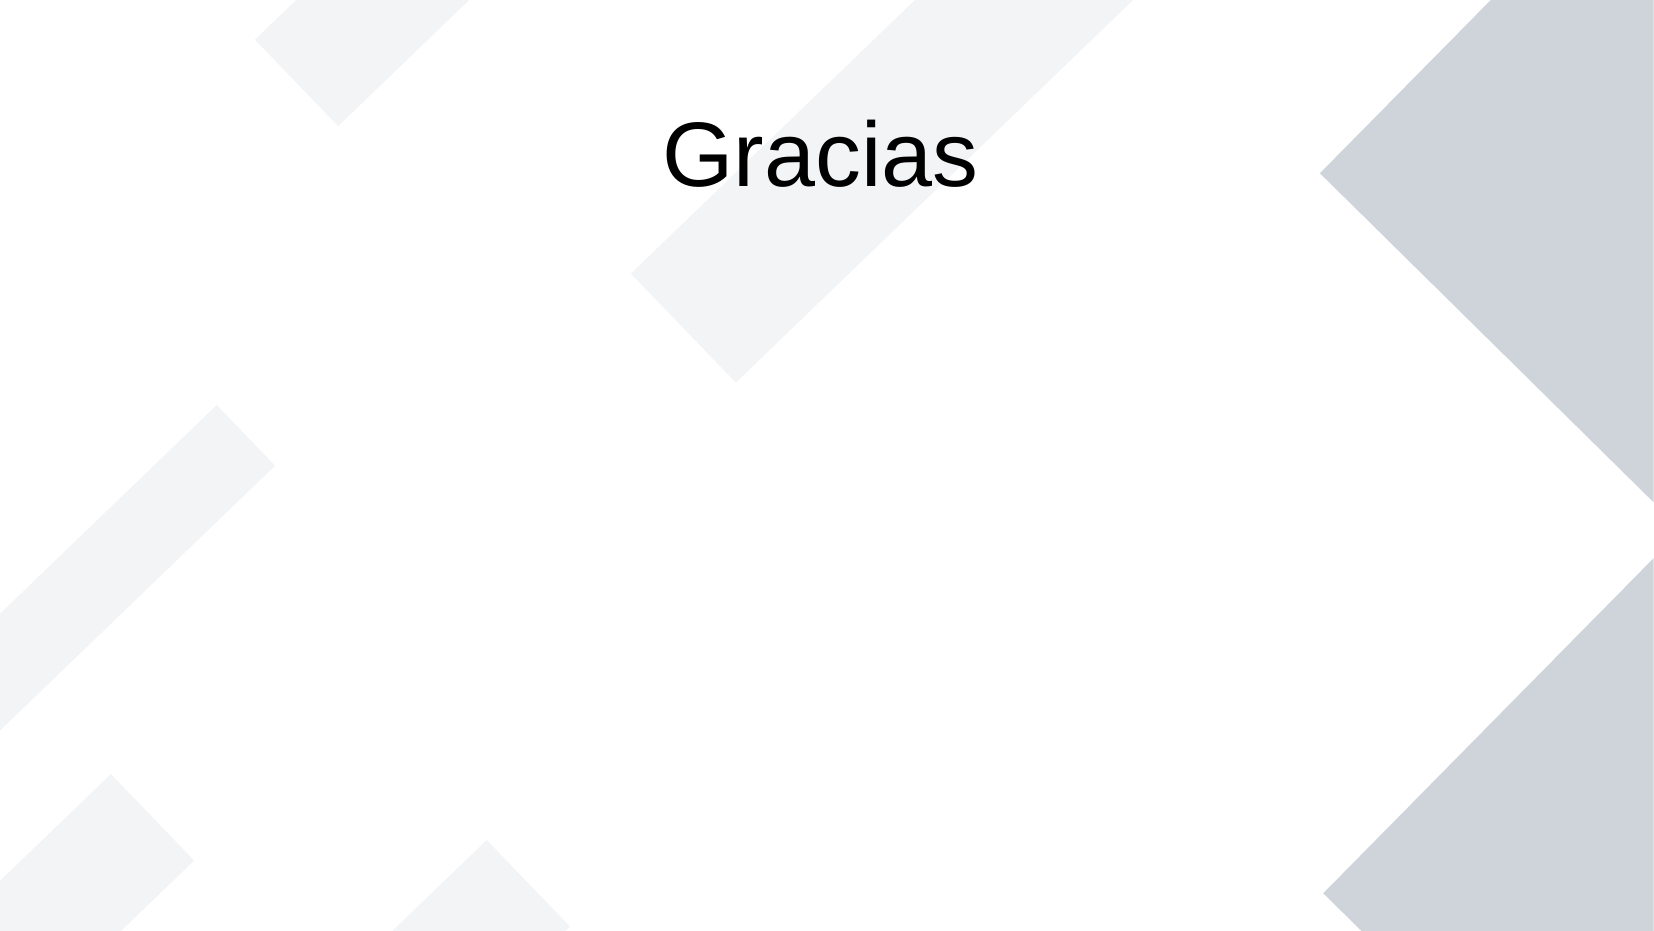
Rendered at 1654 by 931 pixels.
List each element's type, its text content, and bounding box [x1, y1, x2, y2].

title Gracias [76, 76, 1565, 233]
